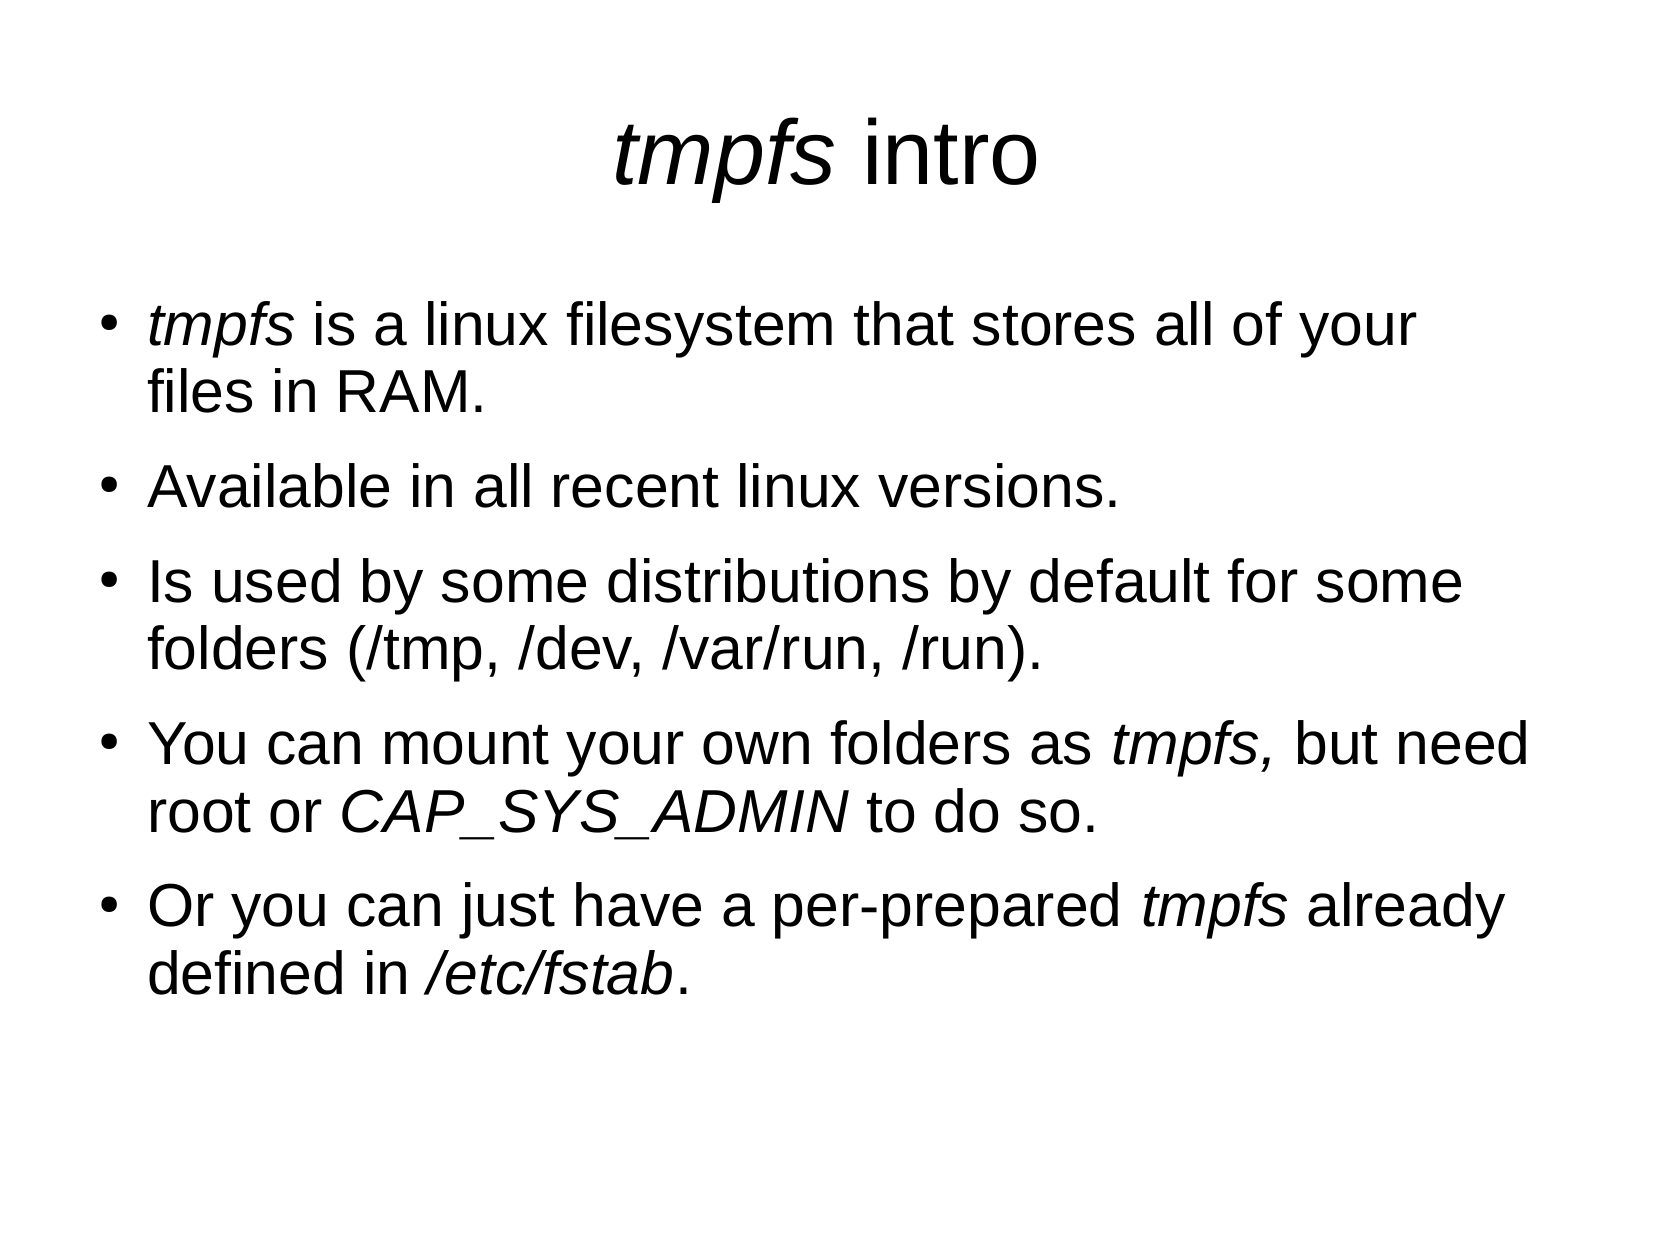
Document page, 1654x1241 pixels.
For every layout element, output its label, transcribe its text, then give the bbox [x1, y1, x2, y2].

list tmpfs is a linux filesystem that stores all of your files in RAM. Available in all recent linux versions. Is used by some distributions by default for some folders (/tmp, /dev, /var/run, /run). You can mount your own folders as tmpfs, but need root or CAP_SYS_ADMIN to do so. Or you can just have a per-prepared tmpfs already defined in /etc/fstab. [82, 290, 1538, 1010]
title tmpfs intro [82, 49, 1571, 257]
